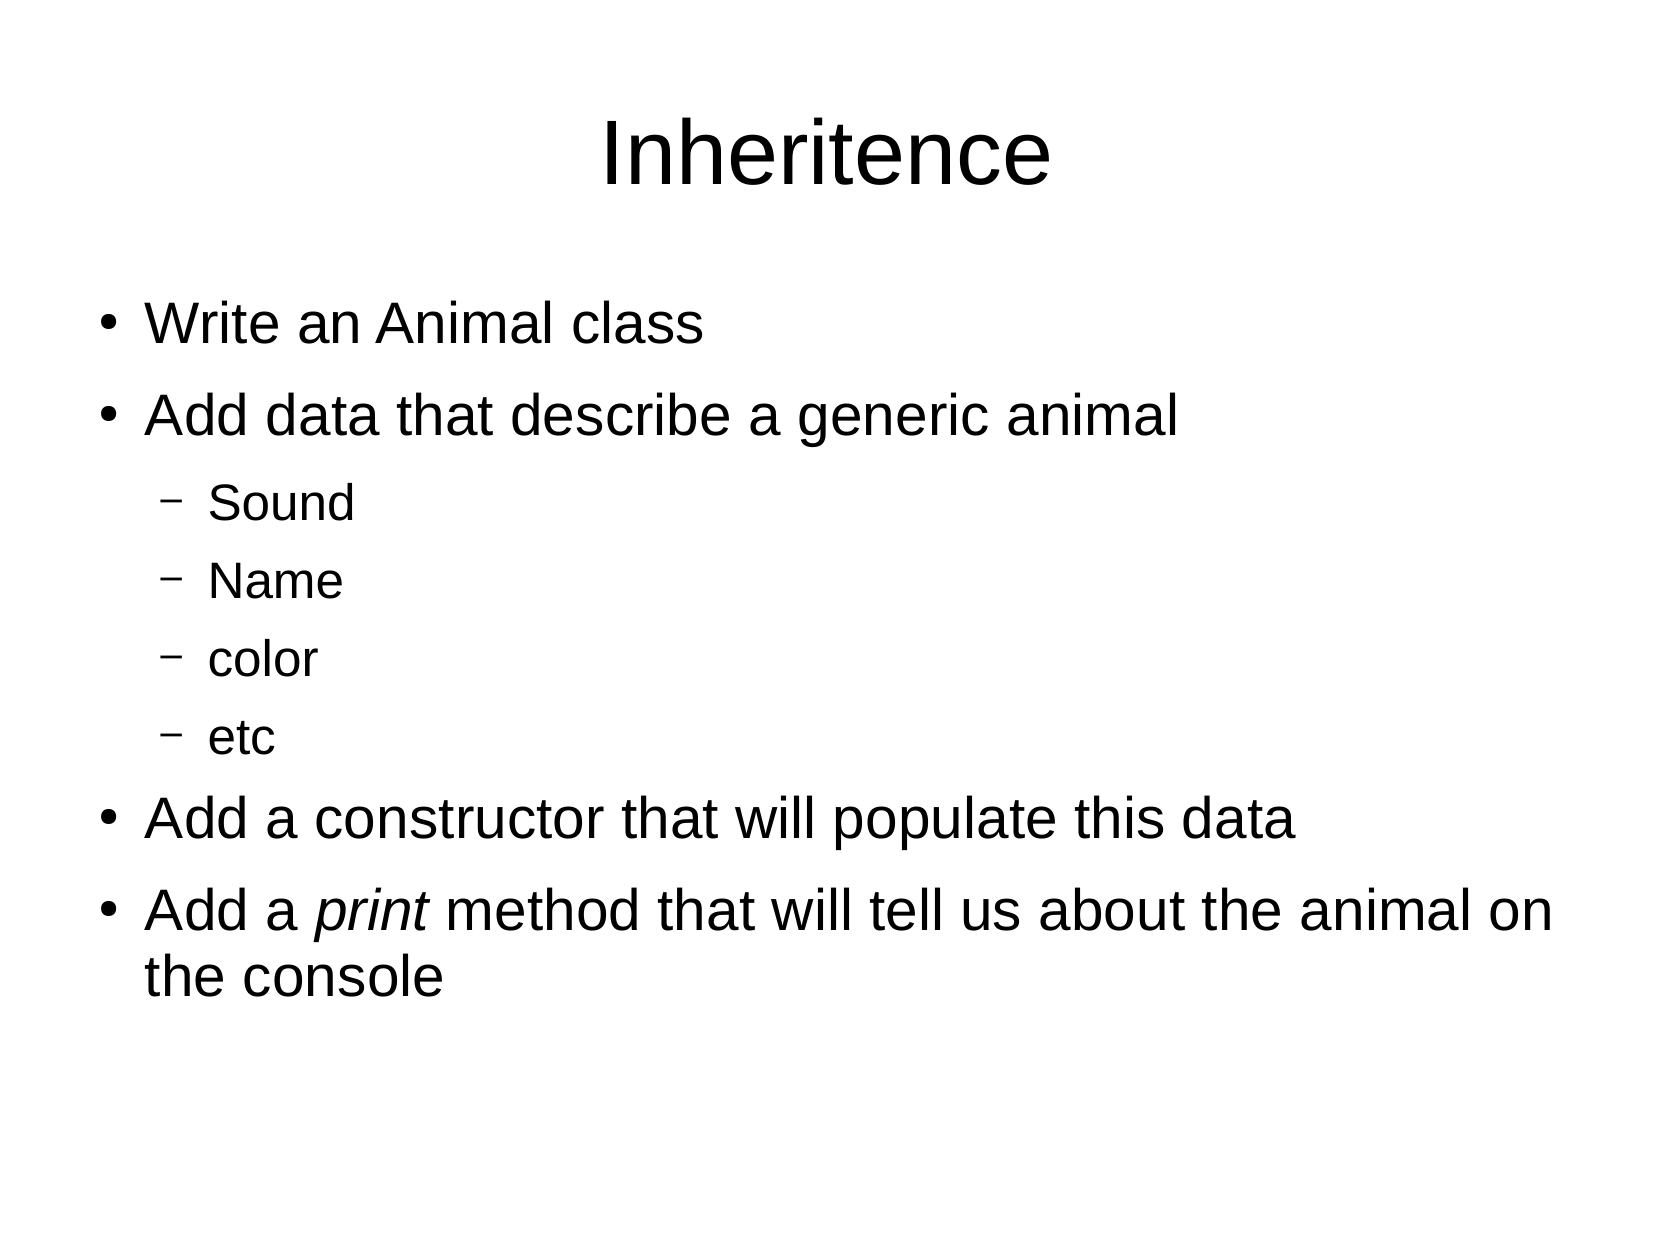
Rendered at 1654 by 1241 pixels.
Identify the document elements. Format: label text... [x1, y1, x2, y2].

list Write an Animal class Add data that describe a generic animal Sound Name color etc Add a constructor that will populate this data Add a print method that will tell us about the animal on the console [82, 290, 1571, 1010]
title Inheritence [82, 49, 1571, 257]
